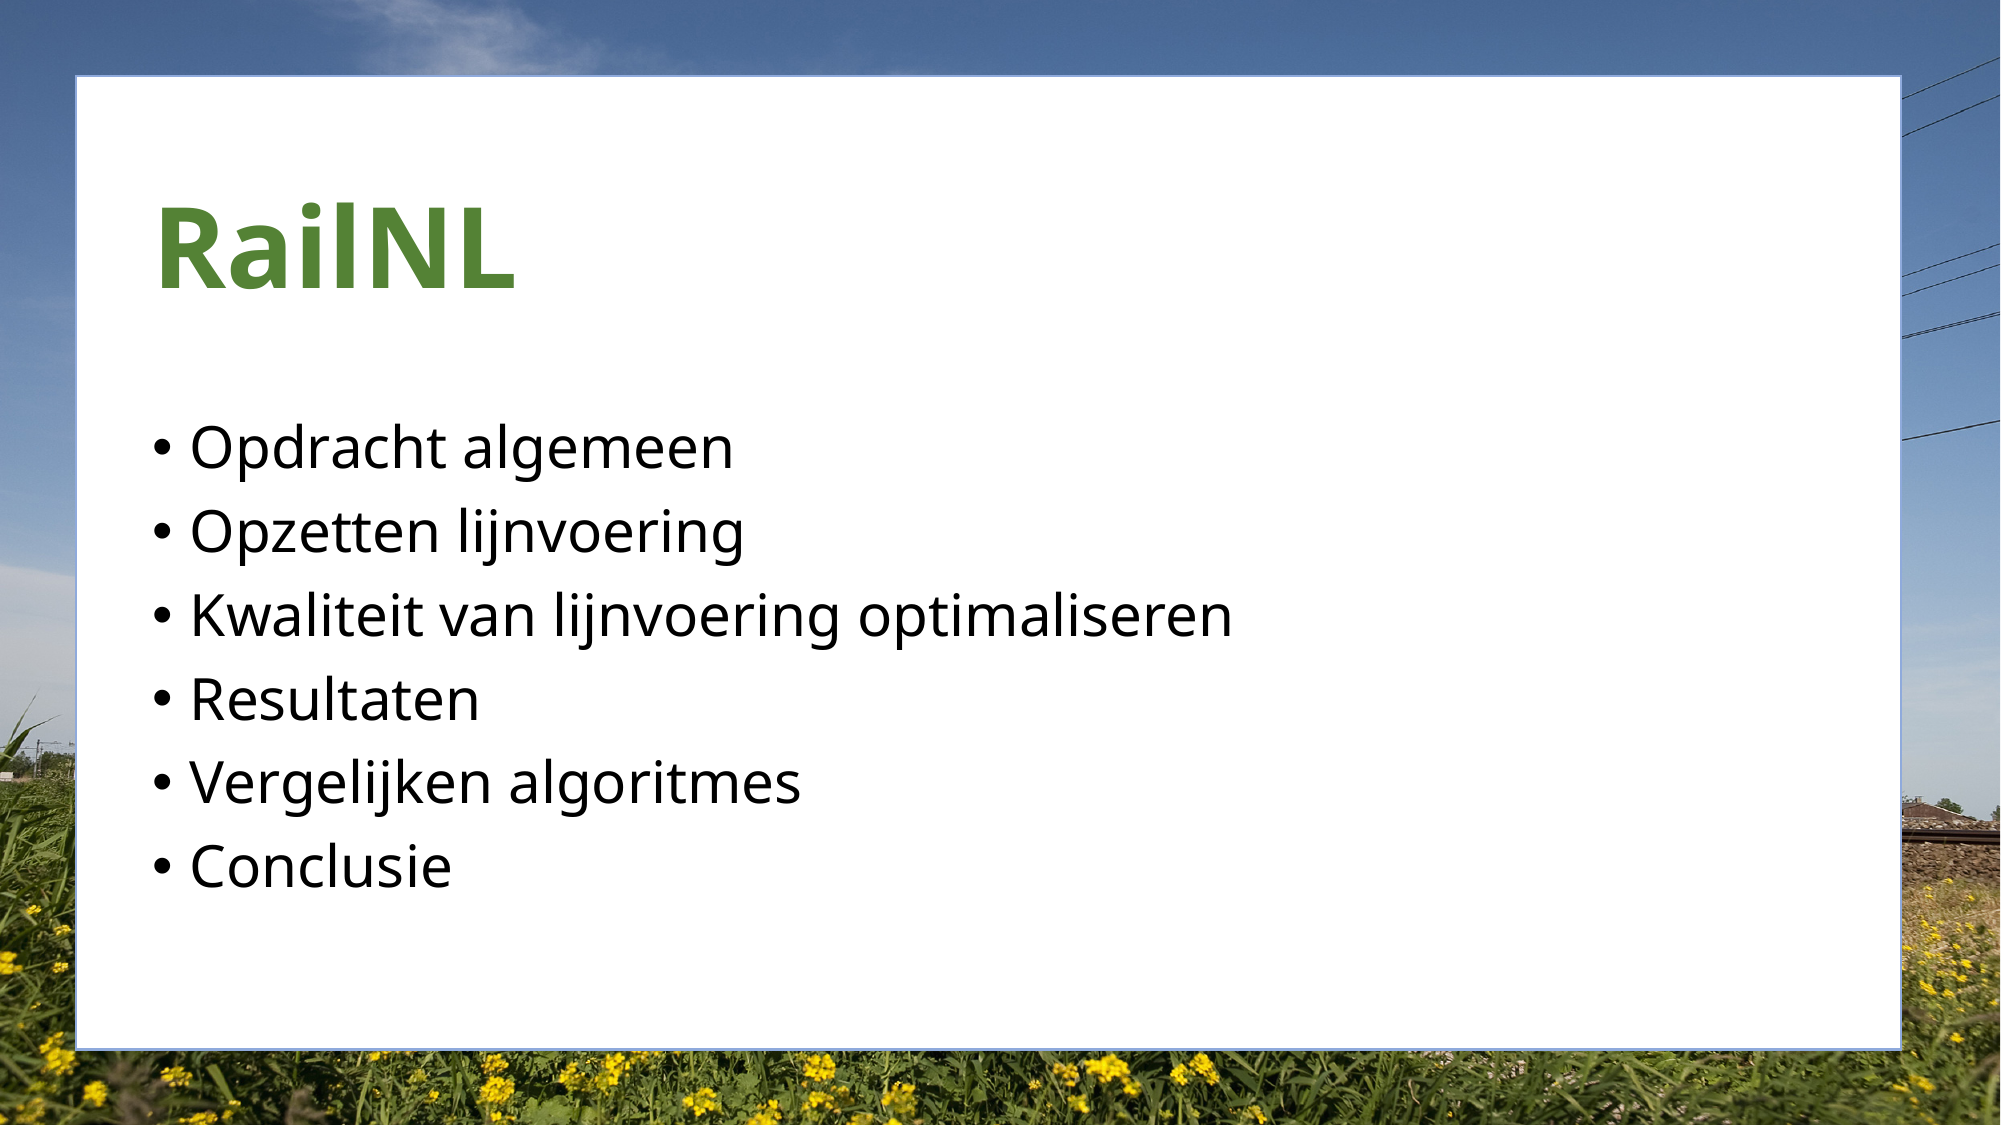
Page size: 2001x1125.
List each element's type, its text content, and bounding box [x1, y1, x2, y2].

title RailNL [137, 168, 1481, 337]
list Opdracht algemeen Opzetten lijnvoering Kwaliteit van lijnvoering optimaliseren Resultaten Vergelijken algoritmes Conclusie [137, 411, 1863, 981]
text_box [76, 76, 1901, 1049]
